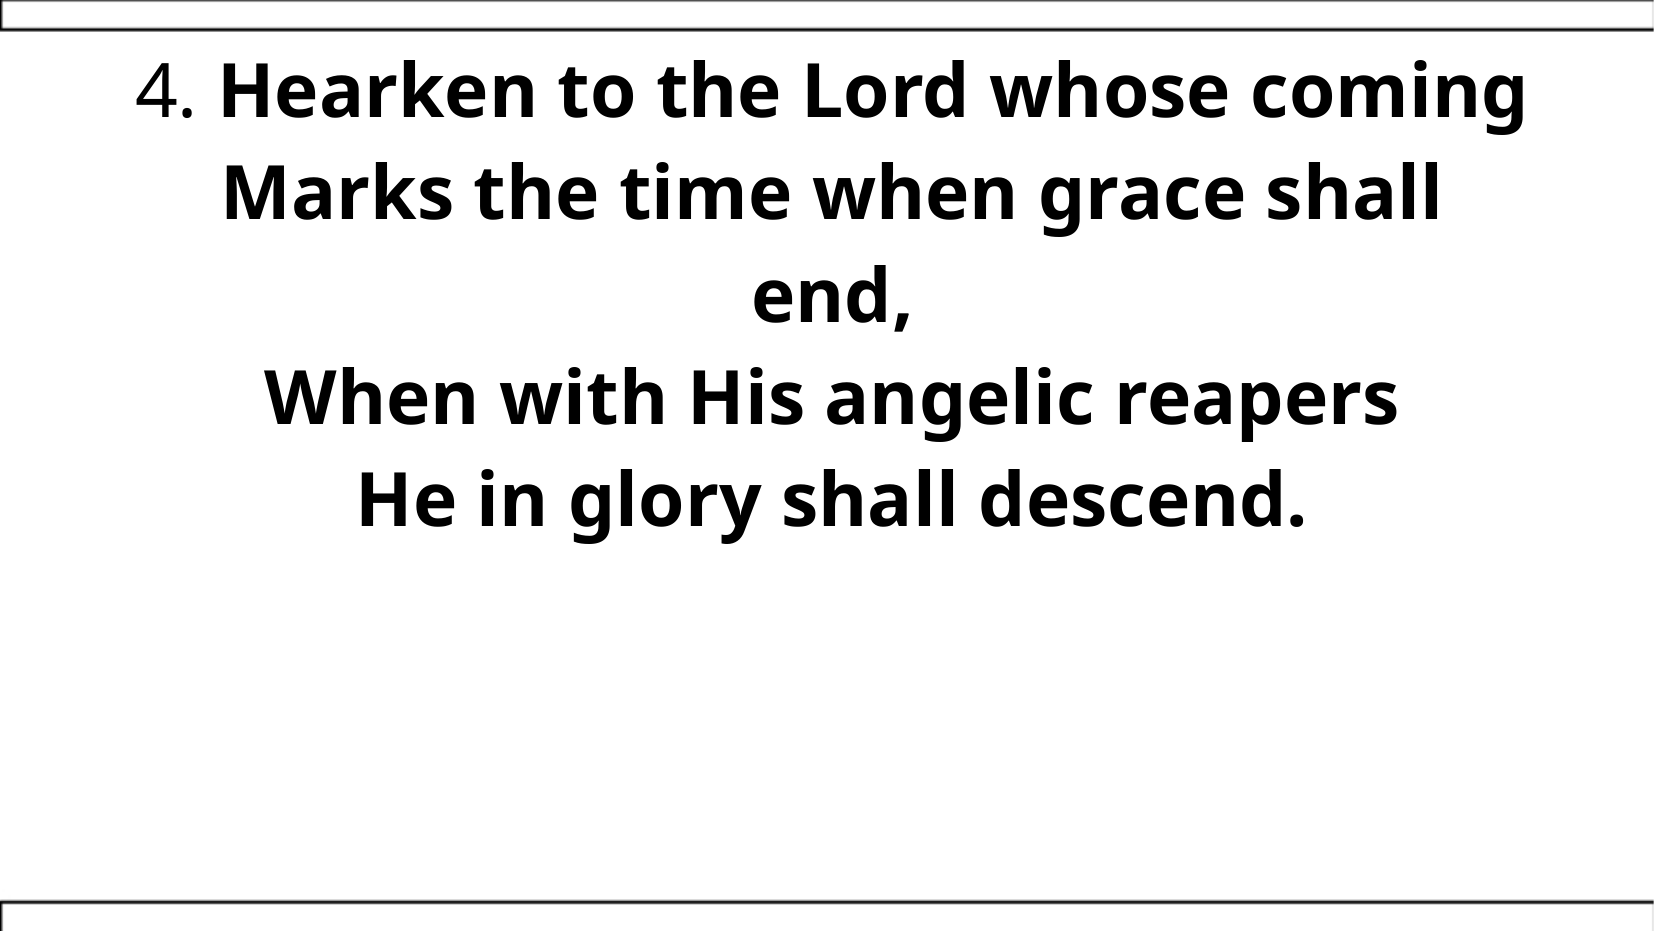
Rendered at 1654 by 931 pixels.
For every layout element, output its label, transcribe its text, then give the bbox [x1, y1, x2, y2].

picture [0, 0, 1654, 931]
text_box 4. Hearken to the Lord whose coming Marks the time when grace shall end, When with His angelic reapers He in glory shall descend. [120, 30, 1546, 445]
